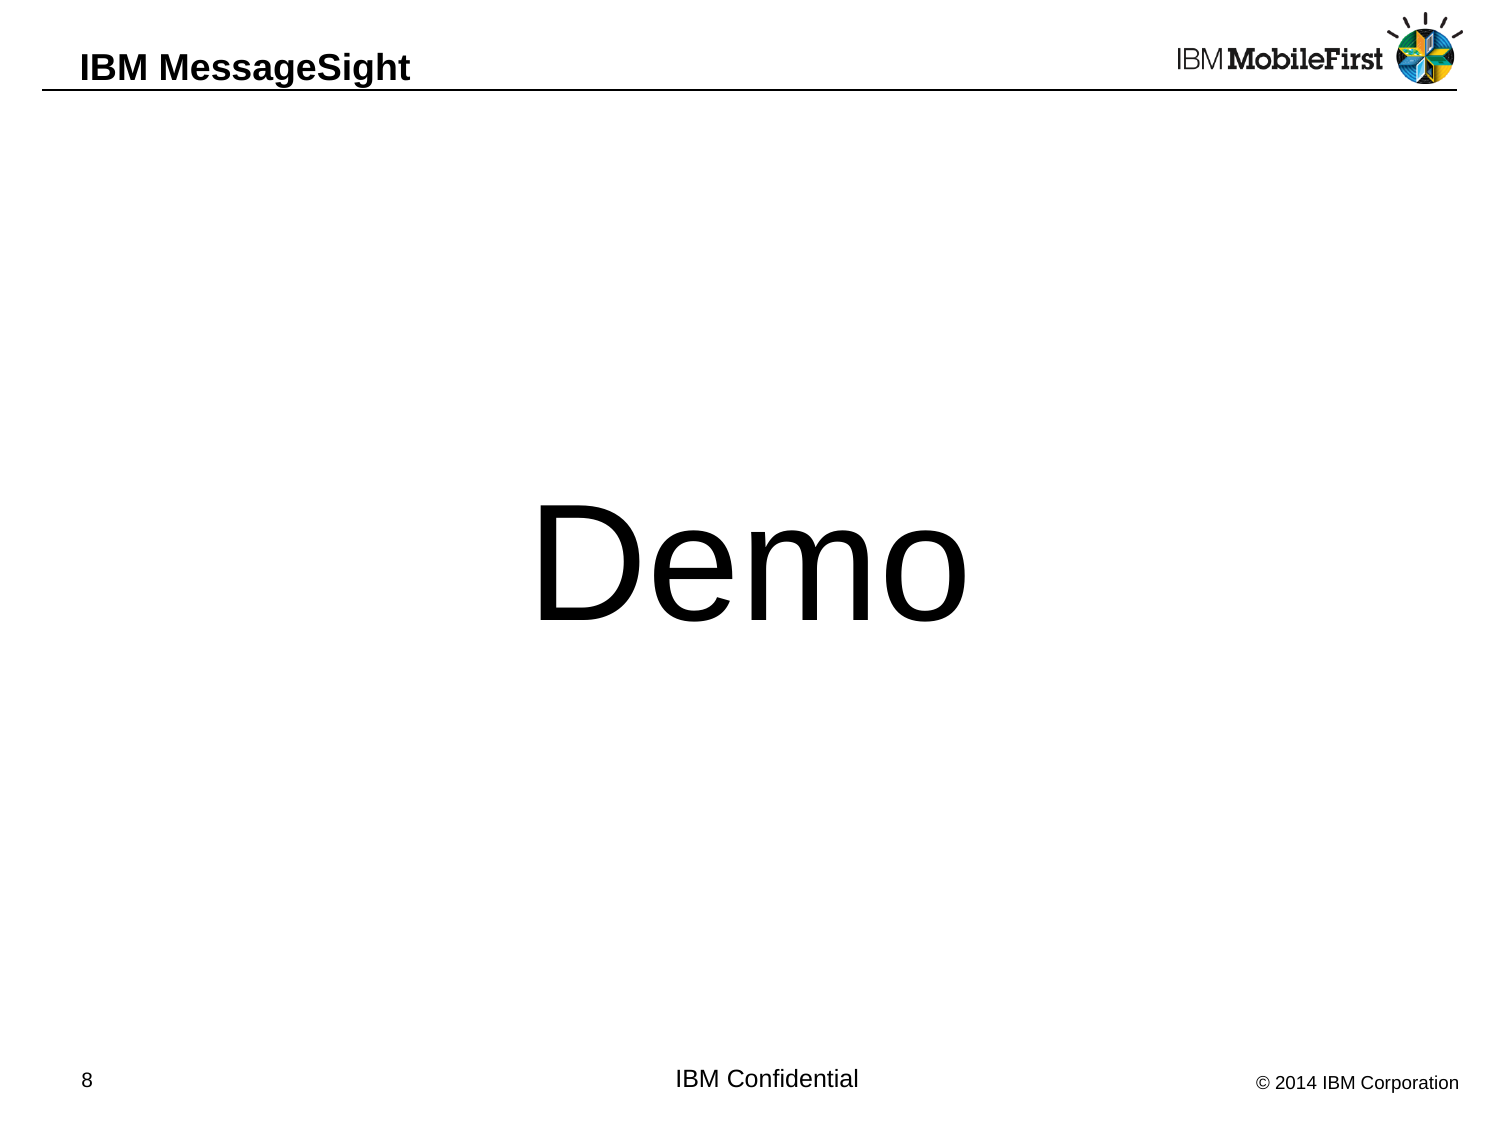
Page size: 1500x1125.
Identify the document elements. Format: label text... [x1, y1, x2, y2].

picture [1178, 43, 1385, 77]
text_box Demo [465, 461, 1036, 664]
picture [1387, 12, 1463, 84]
